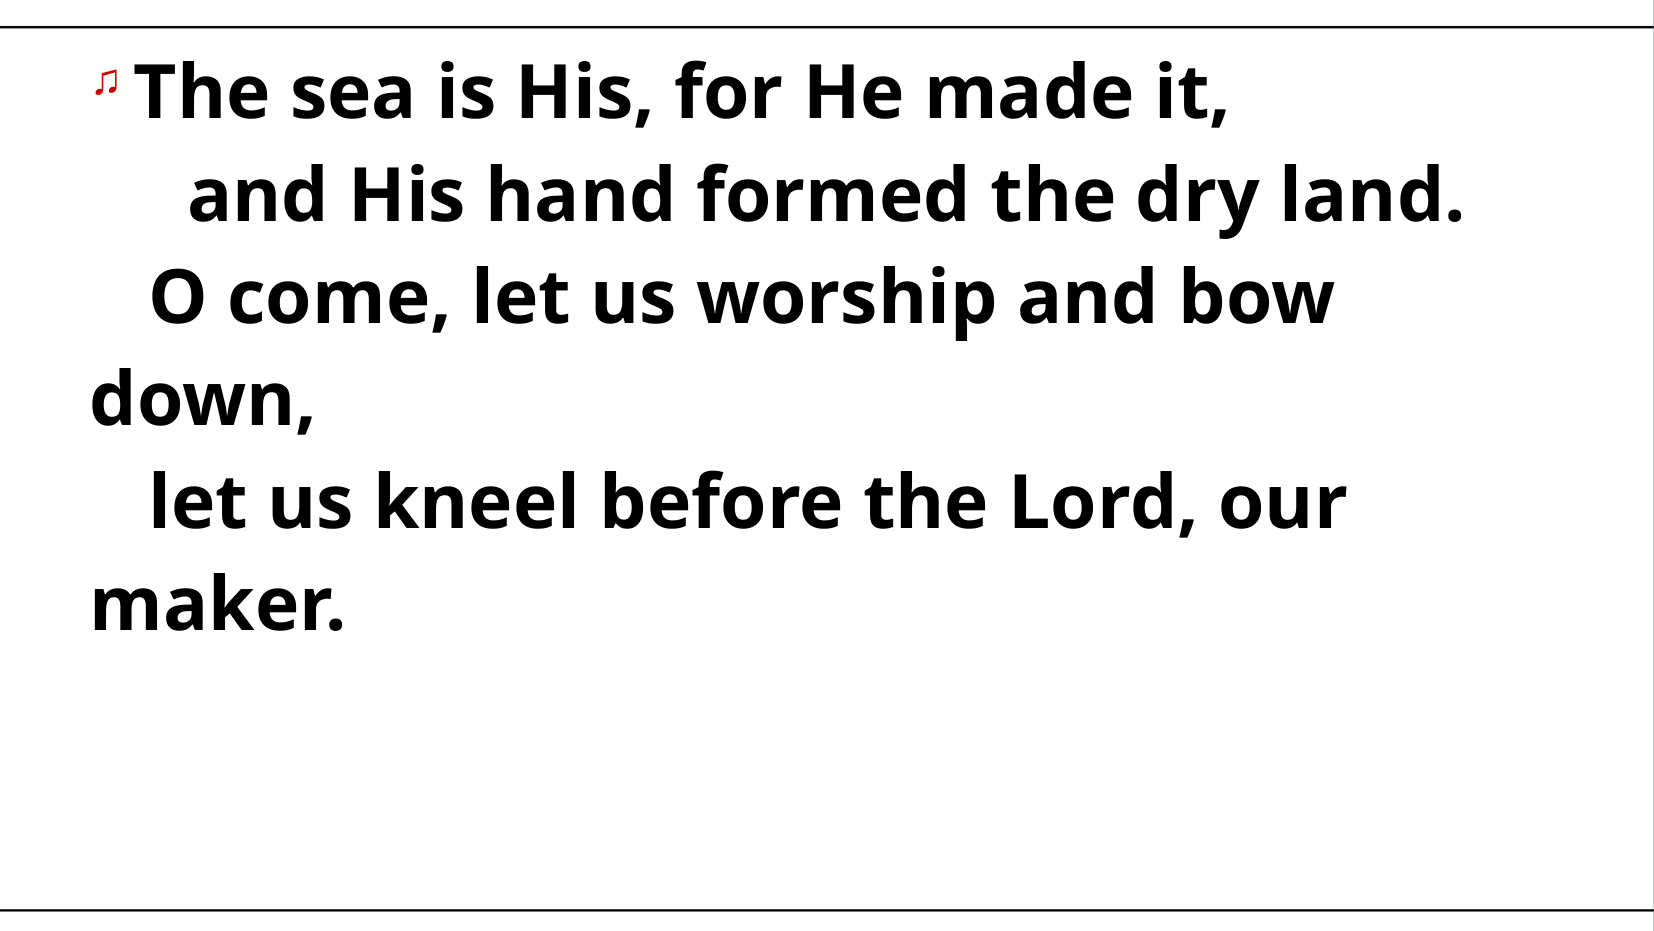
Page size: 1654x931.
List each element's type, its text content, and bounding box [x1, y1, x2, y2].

picture [0, 0, 1654, 931]
text_box ♫ The sea is His, for He made it, and His hand formed the dry land. O come, let us worship and bow down, let us kneel before the Lord, our maker. [75, 31, 1576, 481]
